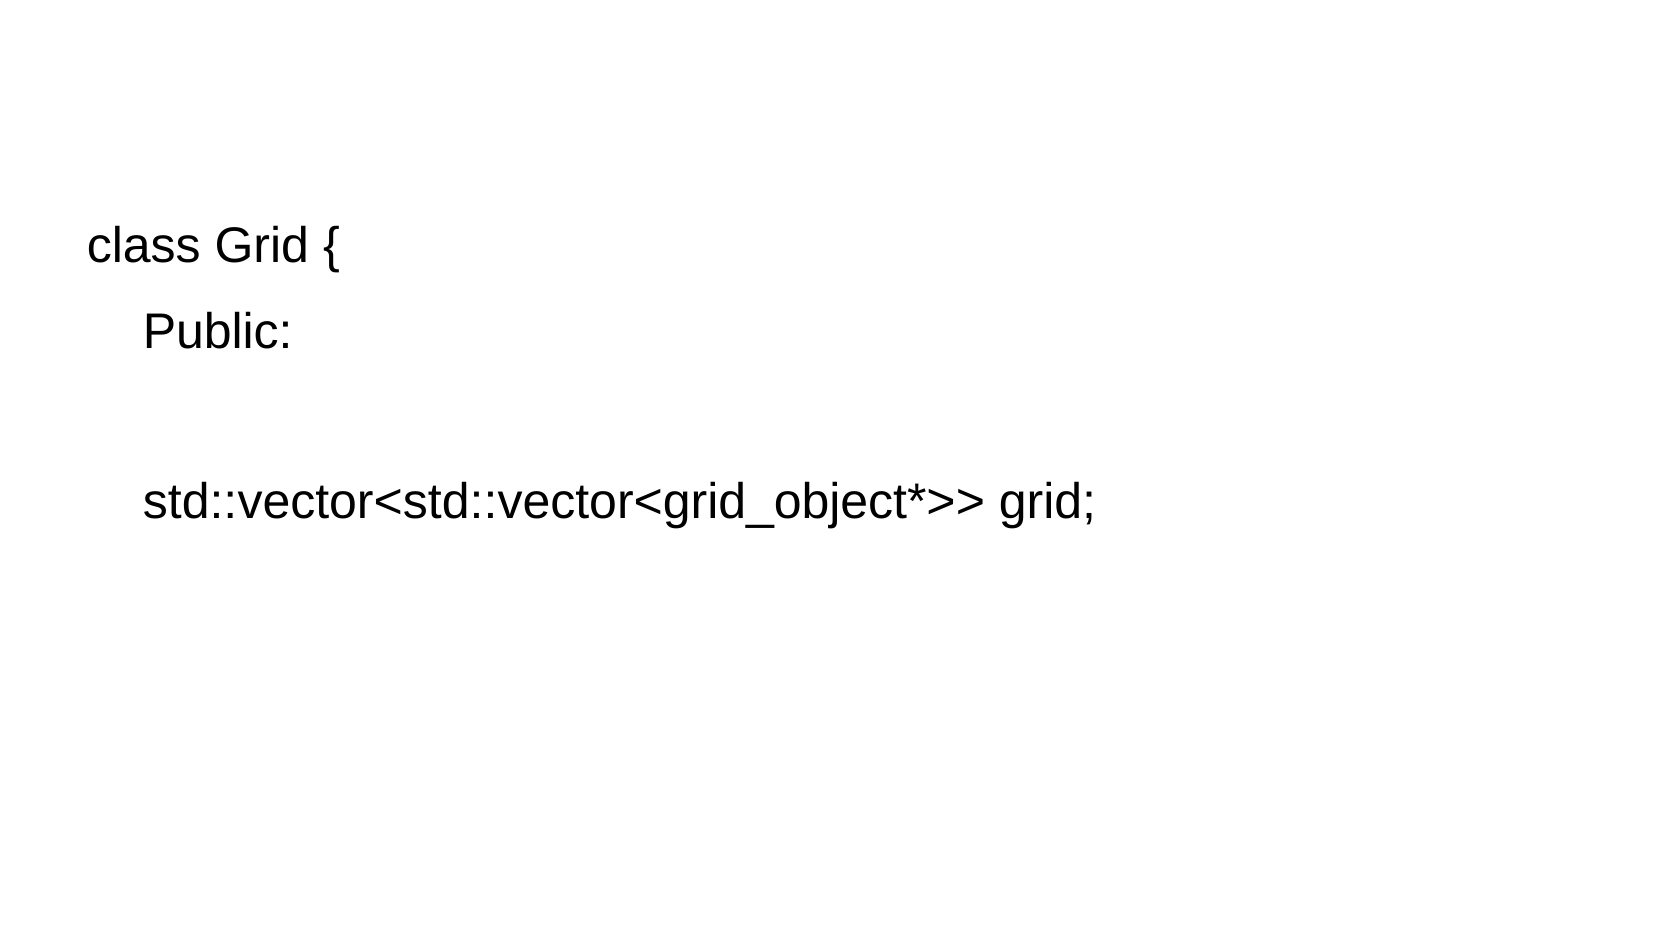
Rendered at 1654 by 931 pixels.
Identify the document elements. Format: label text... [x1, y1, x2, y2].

list class Grid { Public: std::vector<std::vector<grid_object*>> grid; [86, 217, 1426, 758]
